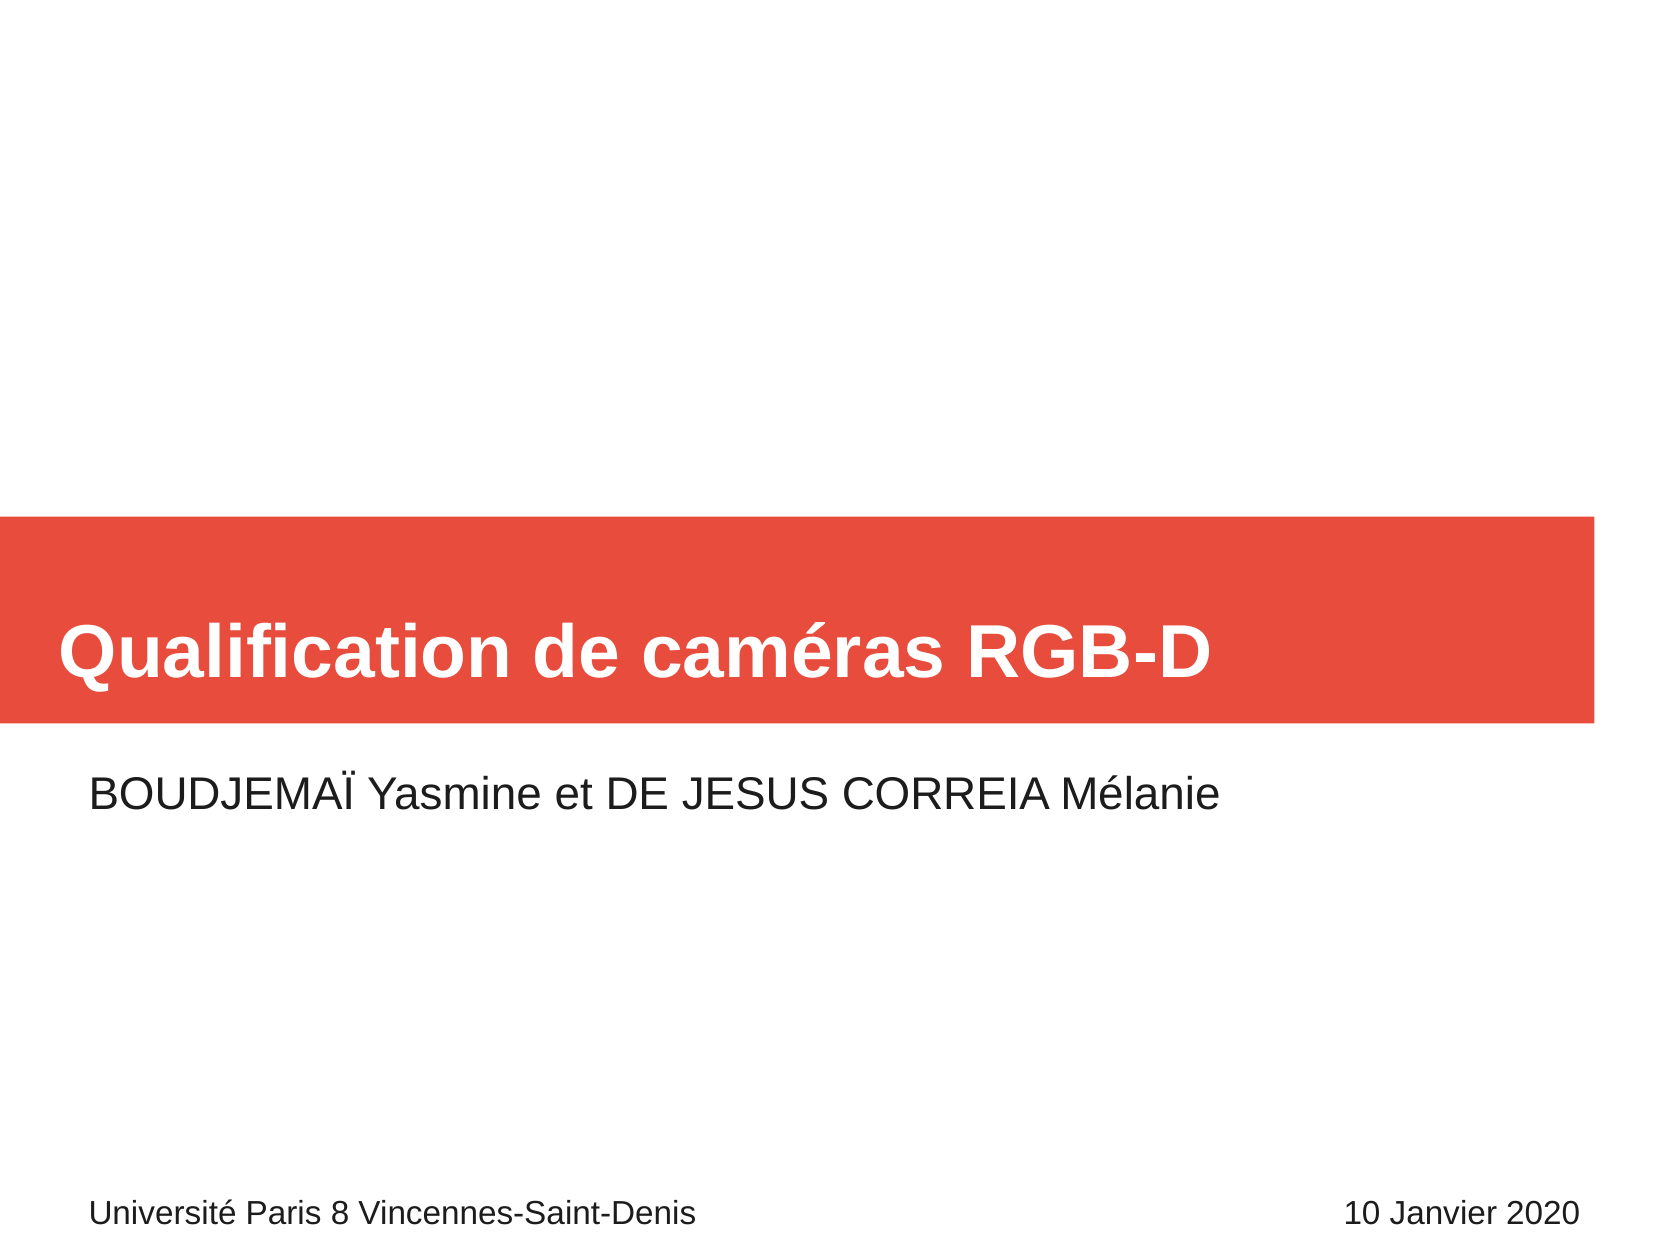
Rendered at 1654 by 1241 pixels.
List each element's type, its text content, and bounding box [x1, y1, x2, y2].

subtitle BOUDJEMAÏ Yasmine et DE JESUS CORREIA Mélanie Université Paris 8 Vincennes-Saint-Denis 10 Janvier 2020 [88, 767, 1595, 1182]
title Qualification de caméras RGB-D [59, 546, 1595, 694]
